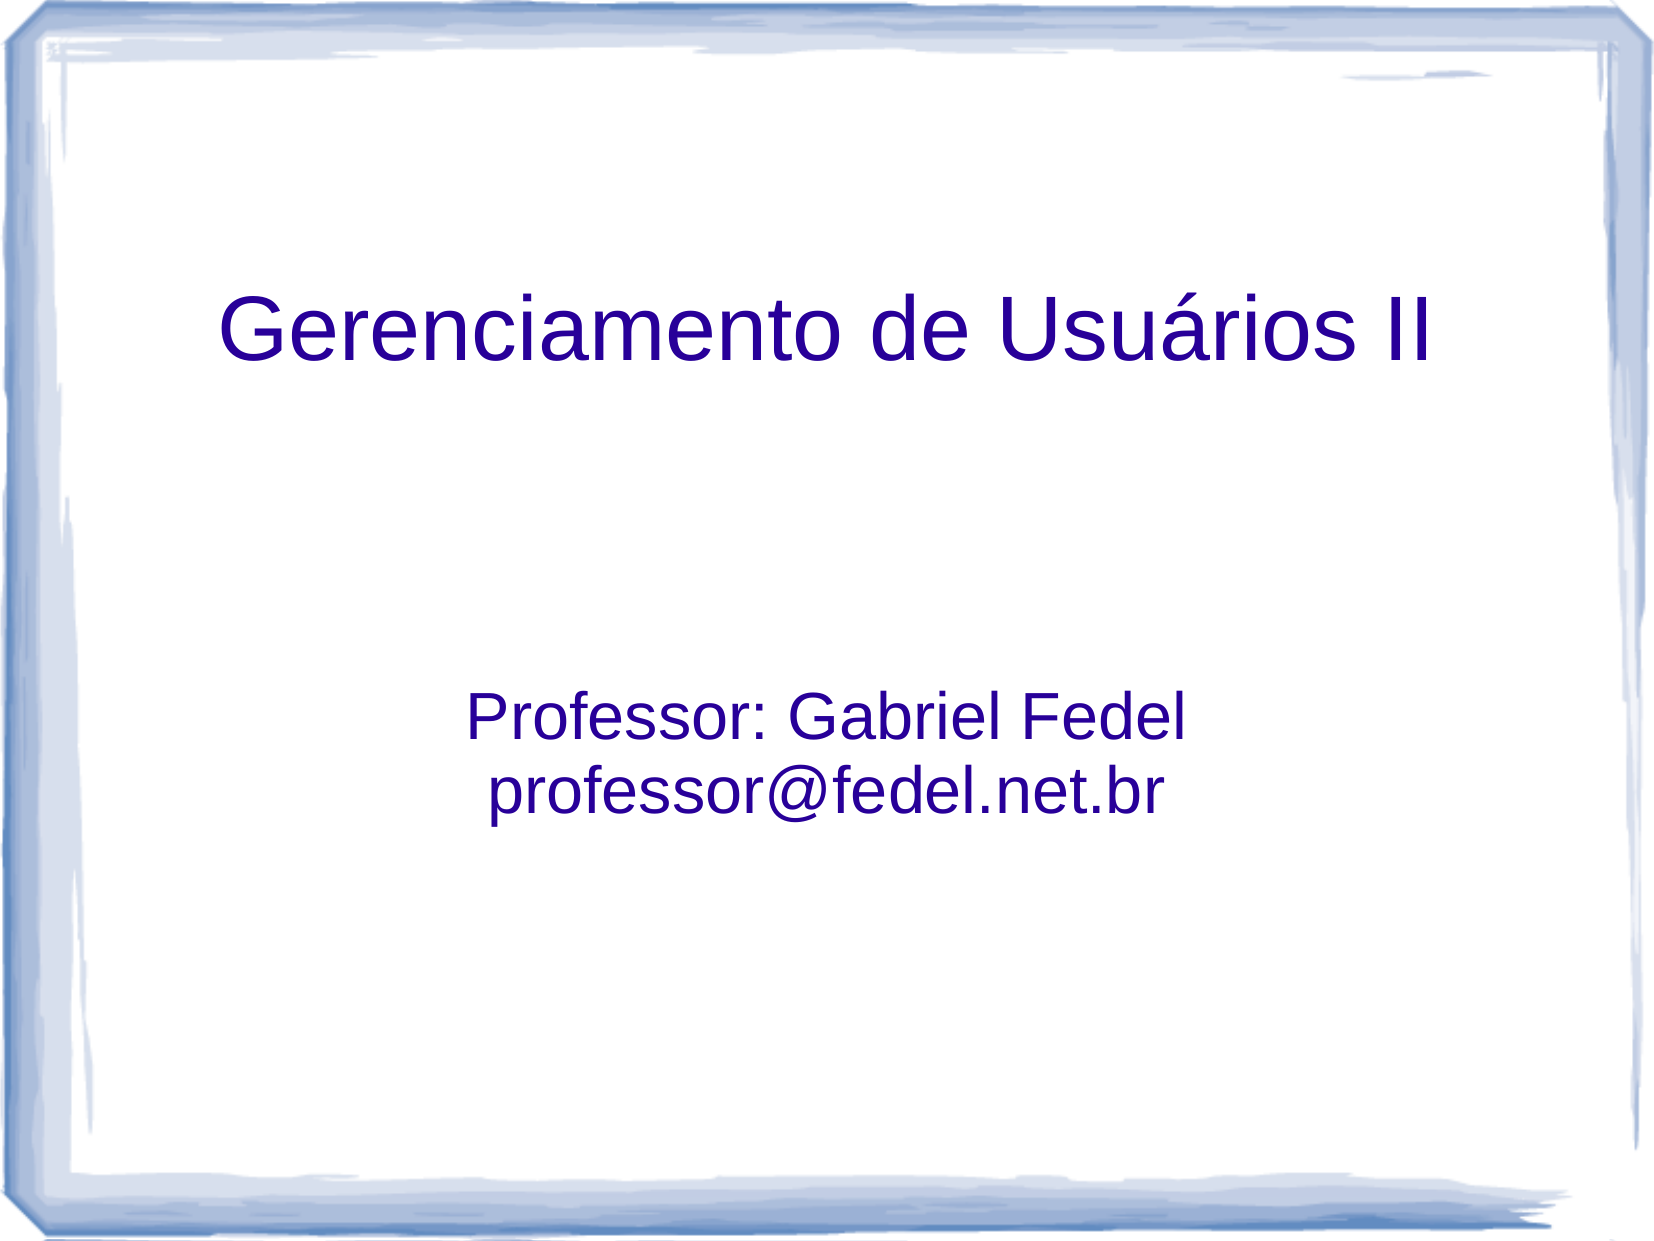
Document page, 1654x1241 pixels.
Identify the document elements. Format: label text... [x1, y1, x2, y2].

picture [0, 0, 1654, 1241]
subtitle Gerenciamento de Usuários II Professor: Gabriel Fedel professor@fedel.net.br [82, 55, 1571, 1050]
